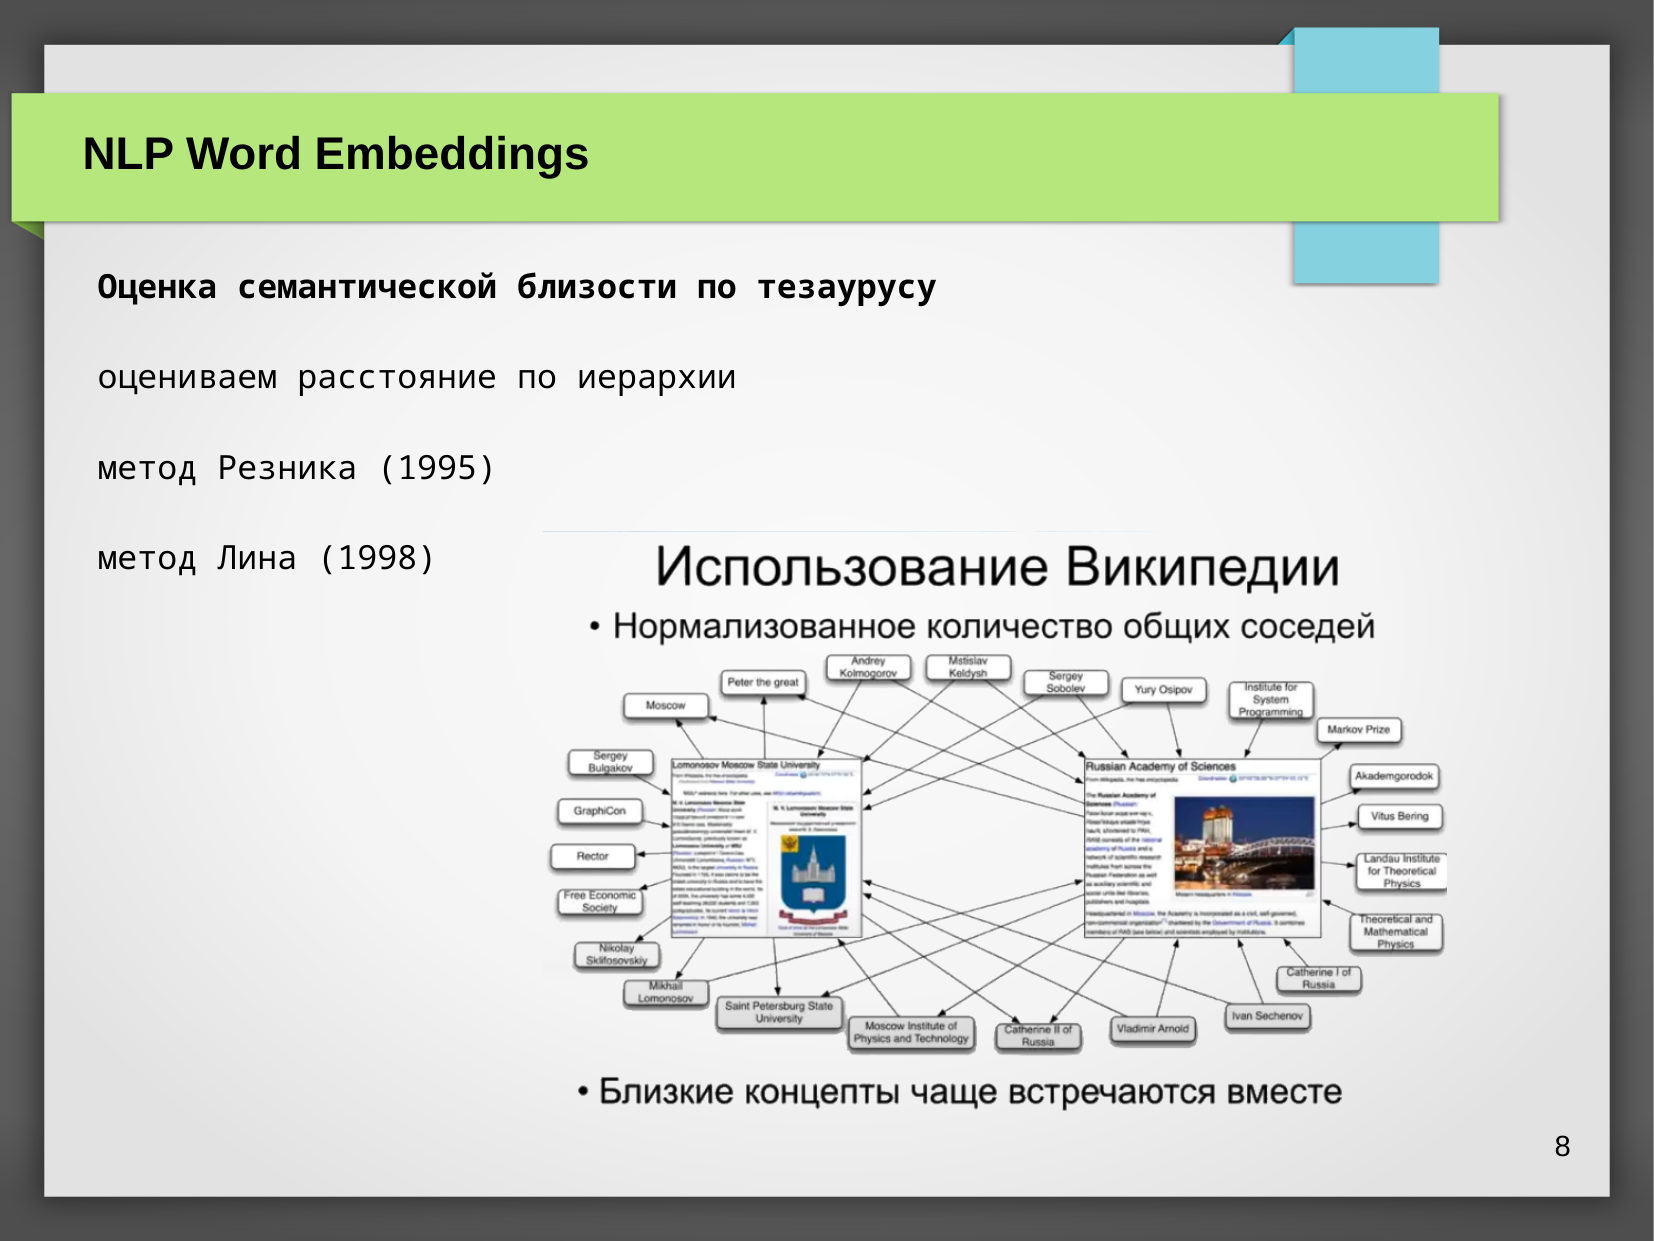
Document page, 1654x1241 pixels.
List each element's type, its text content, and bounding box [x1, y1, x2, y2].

text_box Оценка семантической близости по тезаурусу оцениваем расстояние по иерархии метод Резника (1995) метод Лина (1998) [82, 255, 1016, 556]
title NLP Word Embeddings [82, 121, 1489, 187]
picture [0, 0, 1654, 1241]
